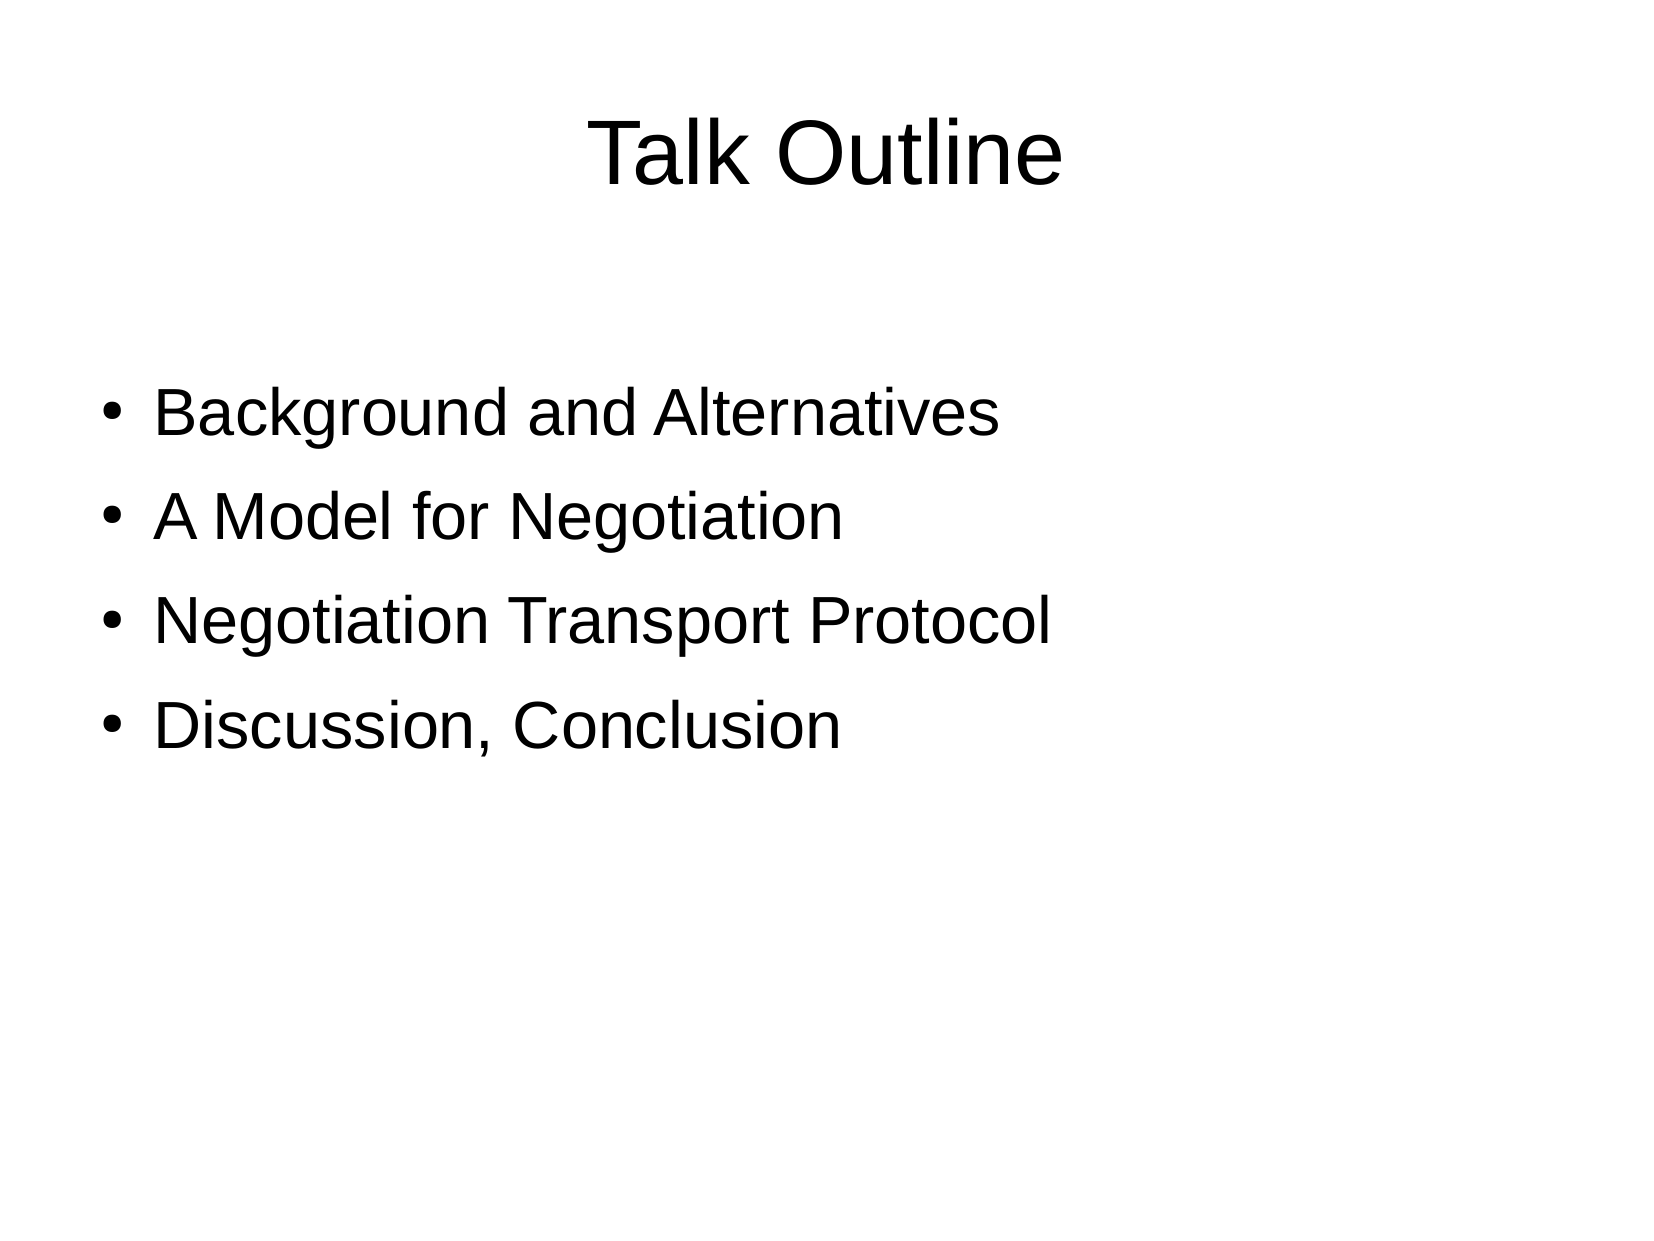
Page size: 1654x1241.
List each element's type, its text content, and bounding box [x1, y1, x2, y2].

list Background and Alternatives A Model for Negotiation Negotiation Transport Protocol Discussion, Conclusion [82, 375, 1571, 1094]
title Talk Outline [82, 56, 1571, 250]
